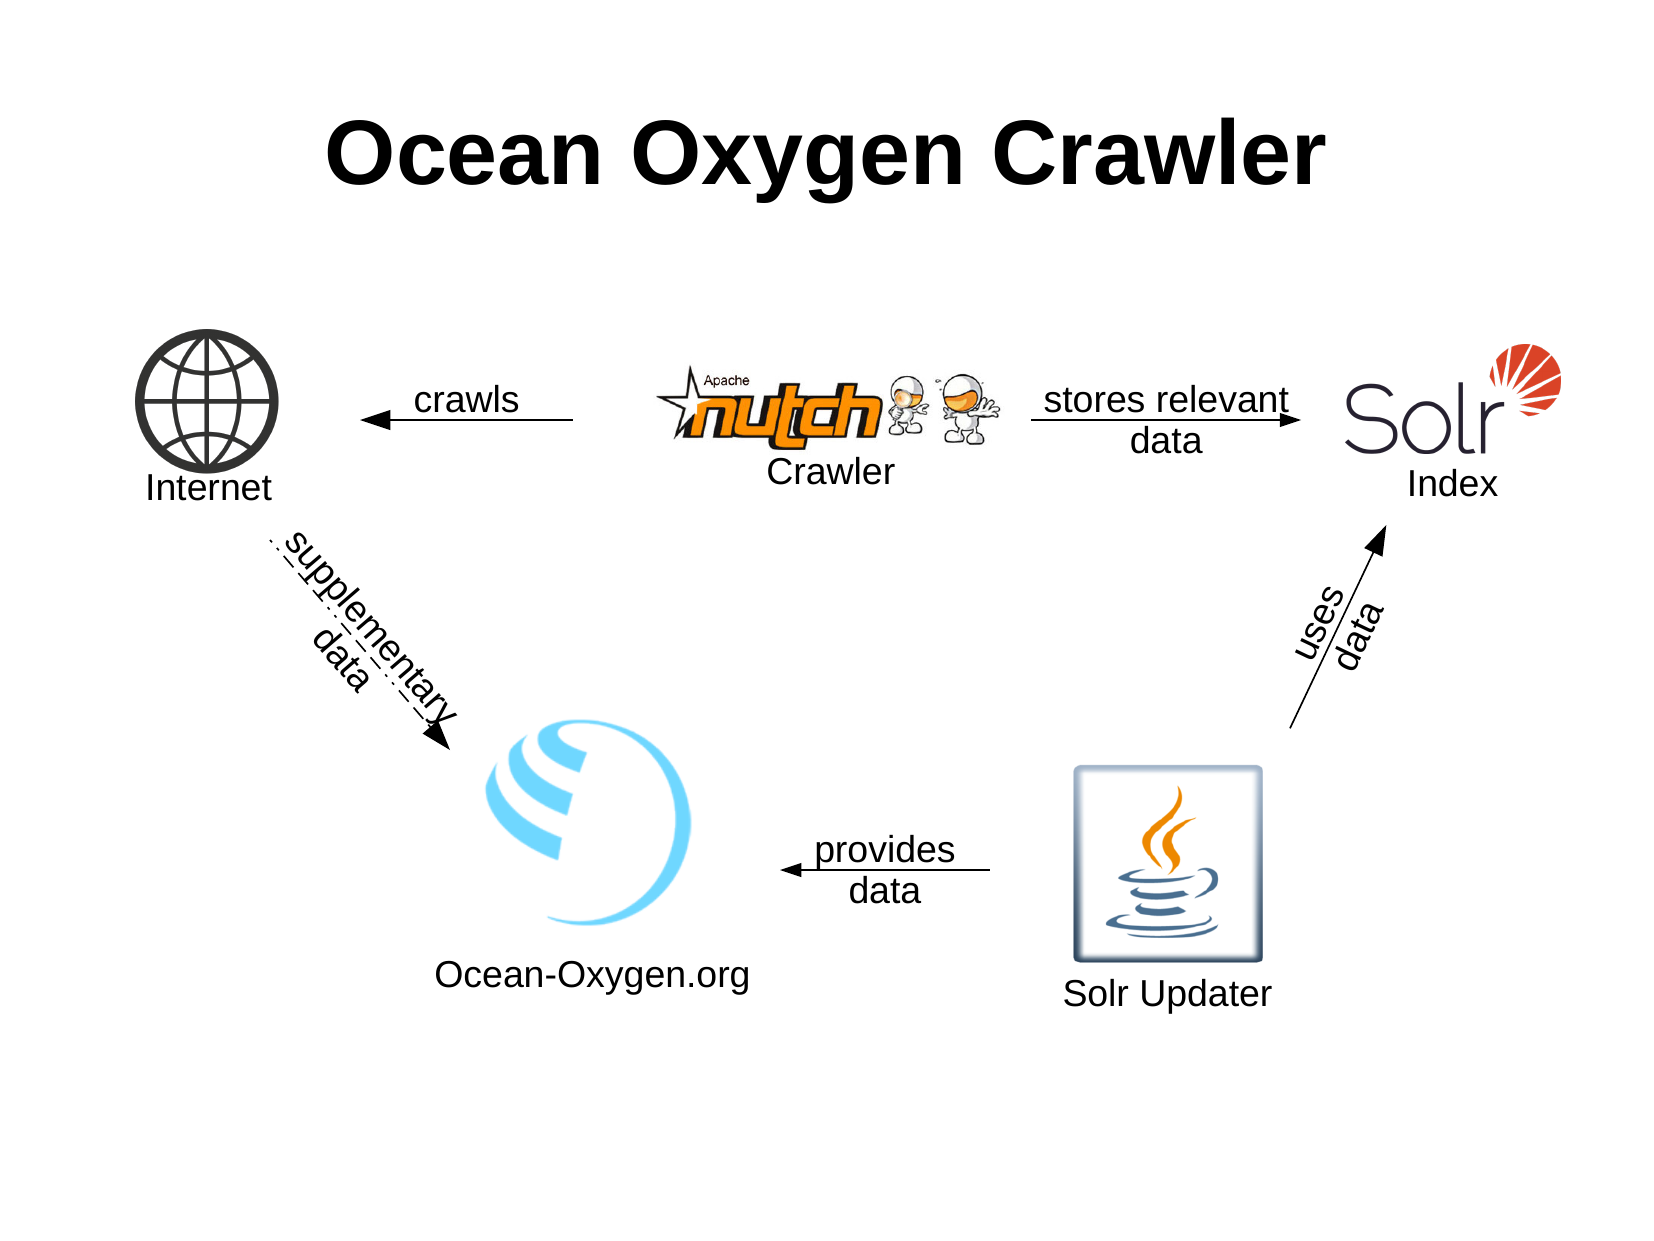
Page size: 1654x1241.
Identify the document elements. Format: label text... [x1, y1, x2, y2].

picture [1050, 749, 1285, 985]
picture [641, 351, 1021, 466]
picture [435, 659, 751, 996]
picture [1345, 344, 1561, 454]
title Ocean Oxygen Crawler [82, 49, 1571, 257]
picture [135, 329, 283, 478]
